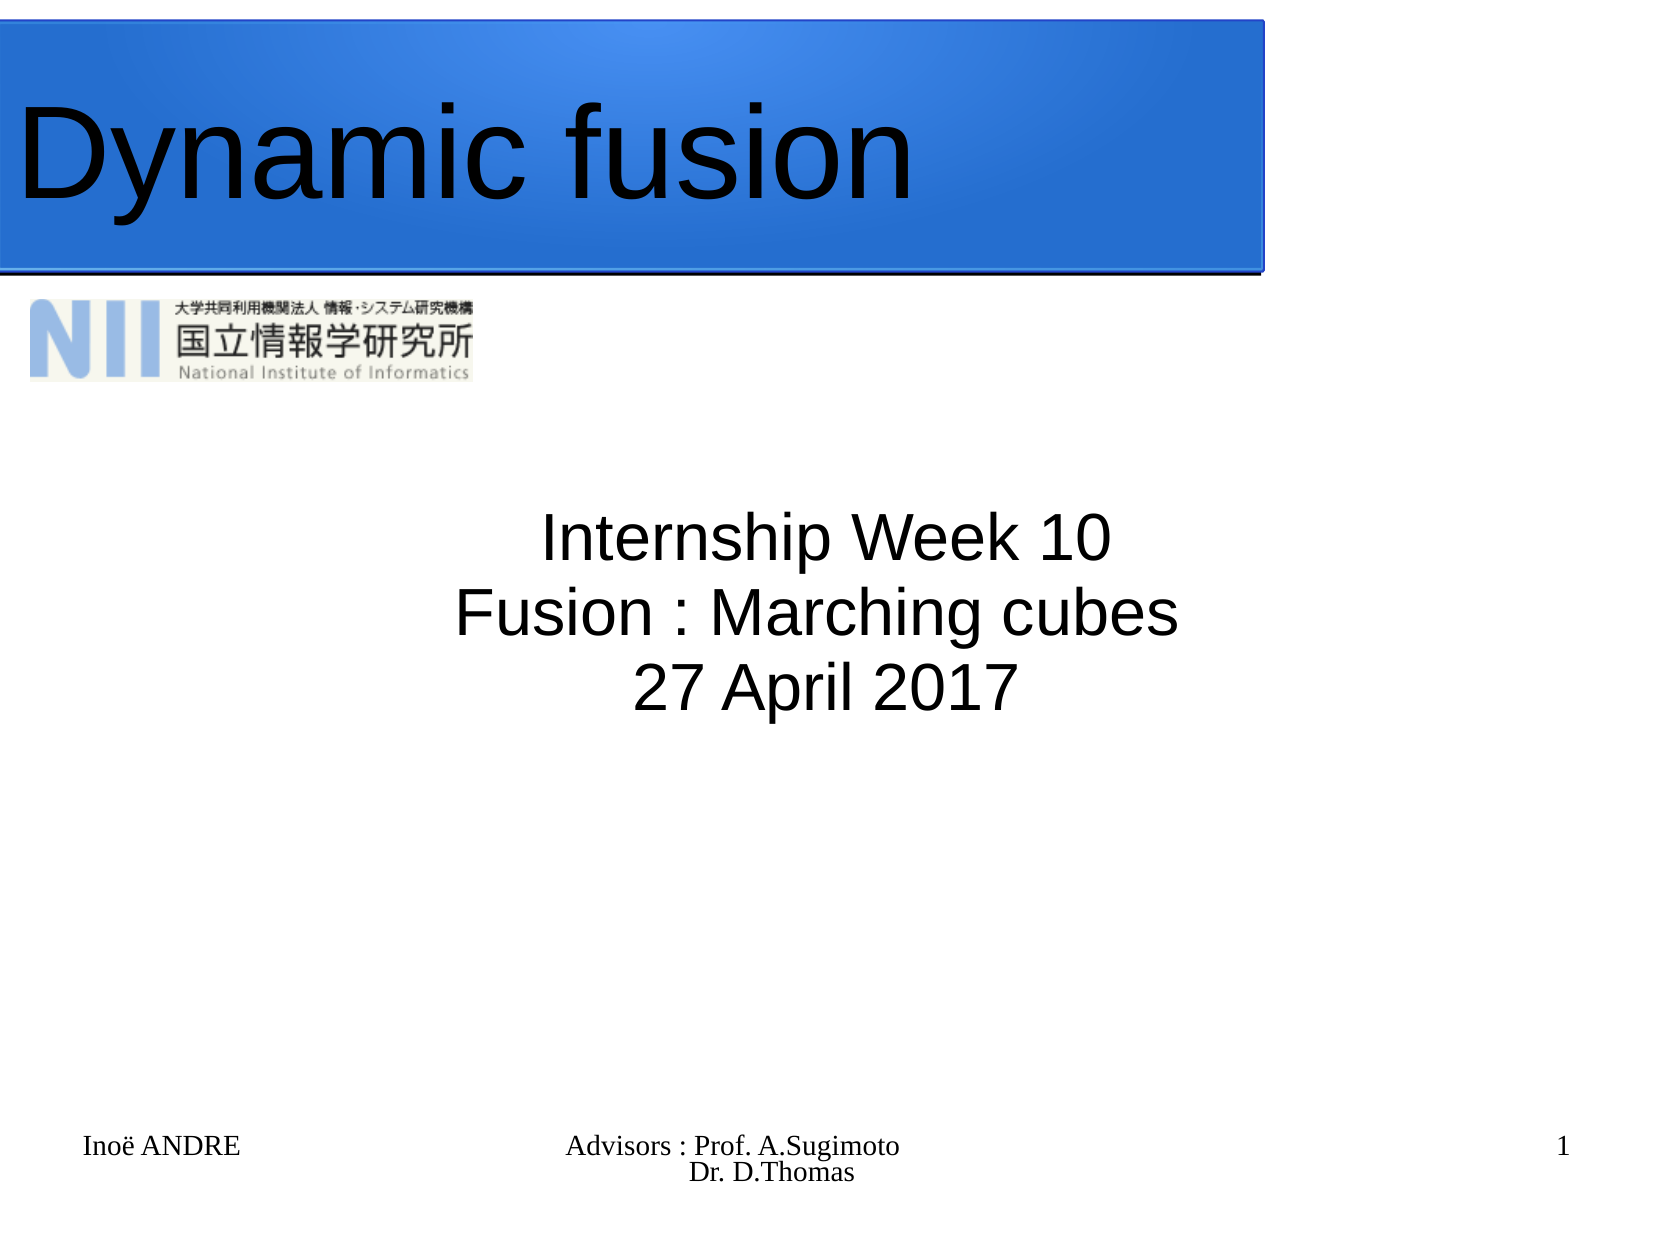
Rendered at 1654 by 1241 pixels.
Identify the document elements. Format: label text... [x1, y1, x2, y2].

picture [30, 299, 473, 382]
title Dynamic fusion [15, 58, 1249, 247]
subtitle Internship Week 10 Fusion : Marching cubes 27 April 2017 [82, 290, 1571, 1010]
